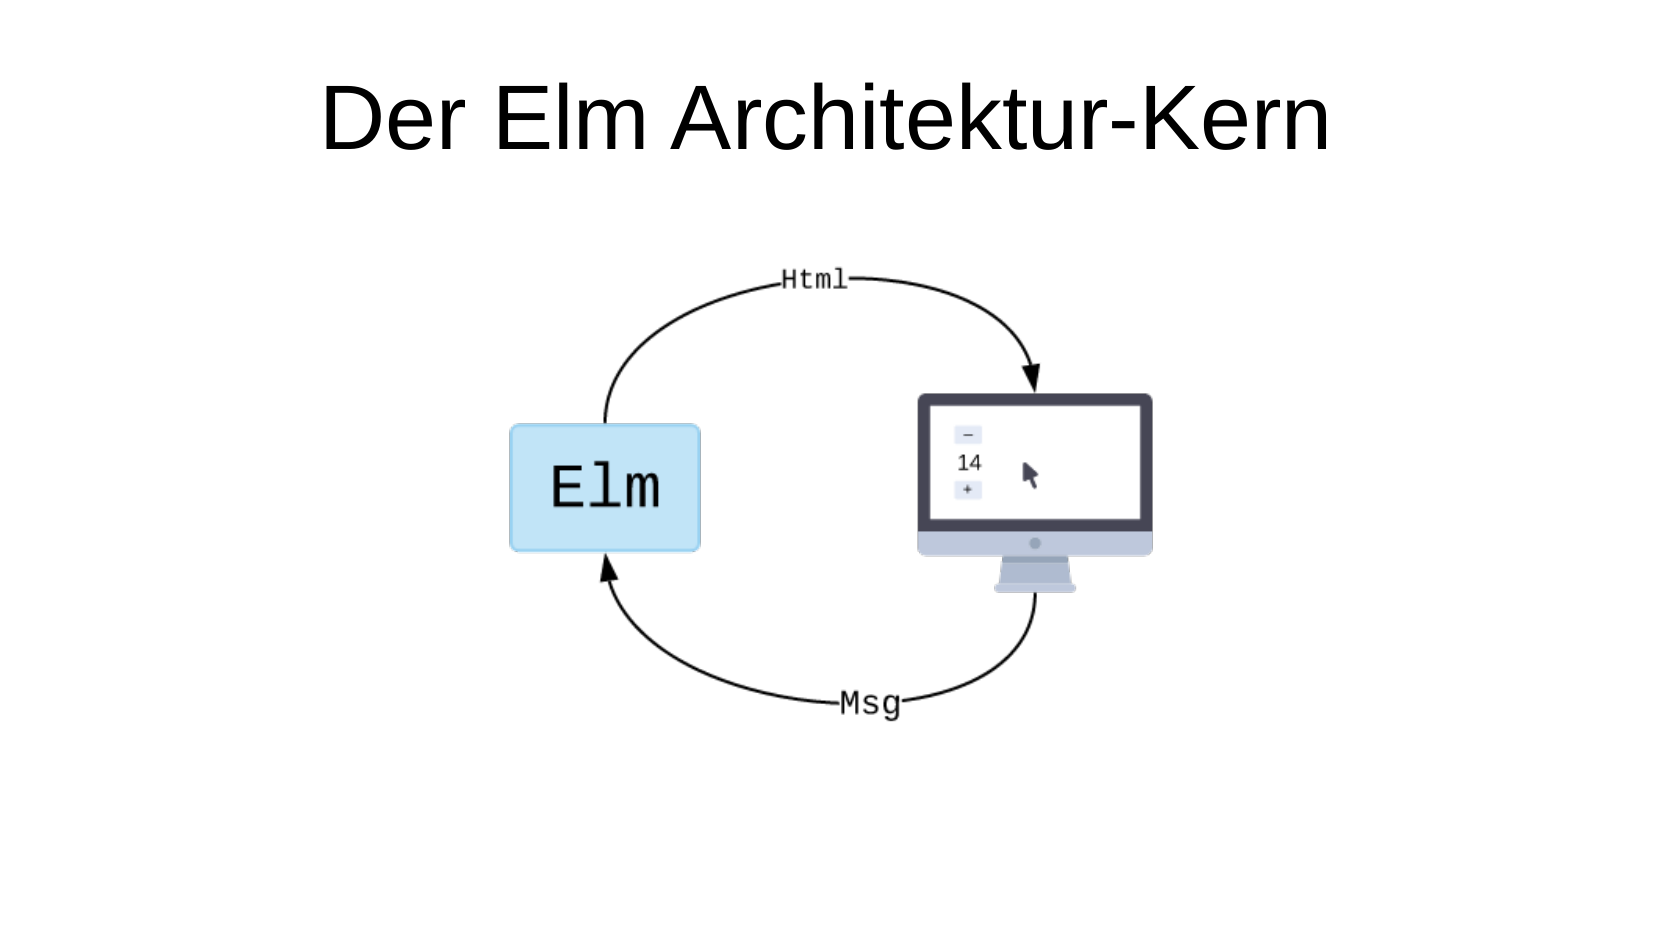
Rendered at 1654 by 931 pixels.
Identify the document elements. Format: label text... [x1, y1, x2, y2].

picture [438, 198, 1220, 798]
title Der Elm Architektur-Kern [88, 59, 1565, 178]
